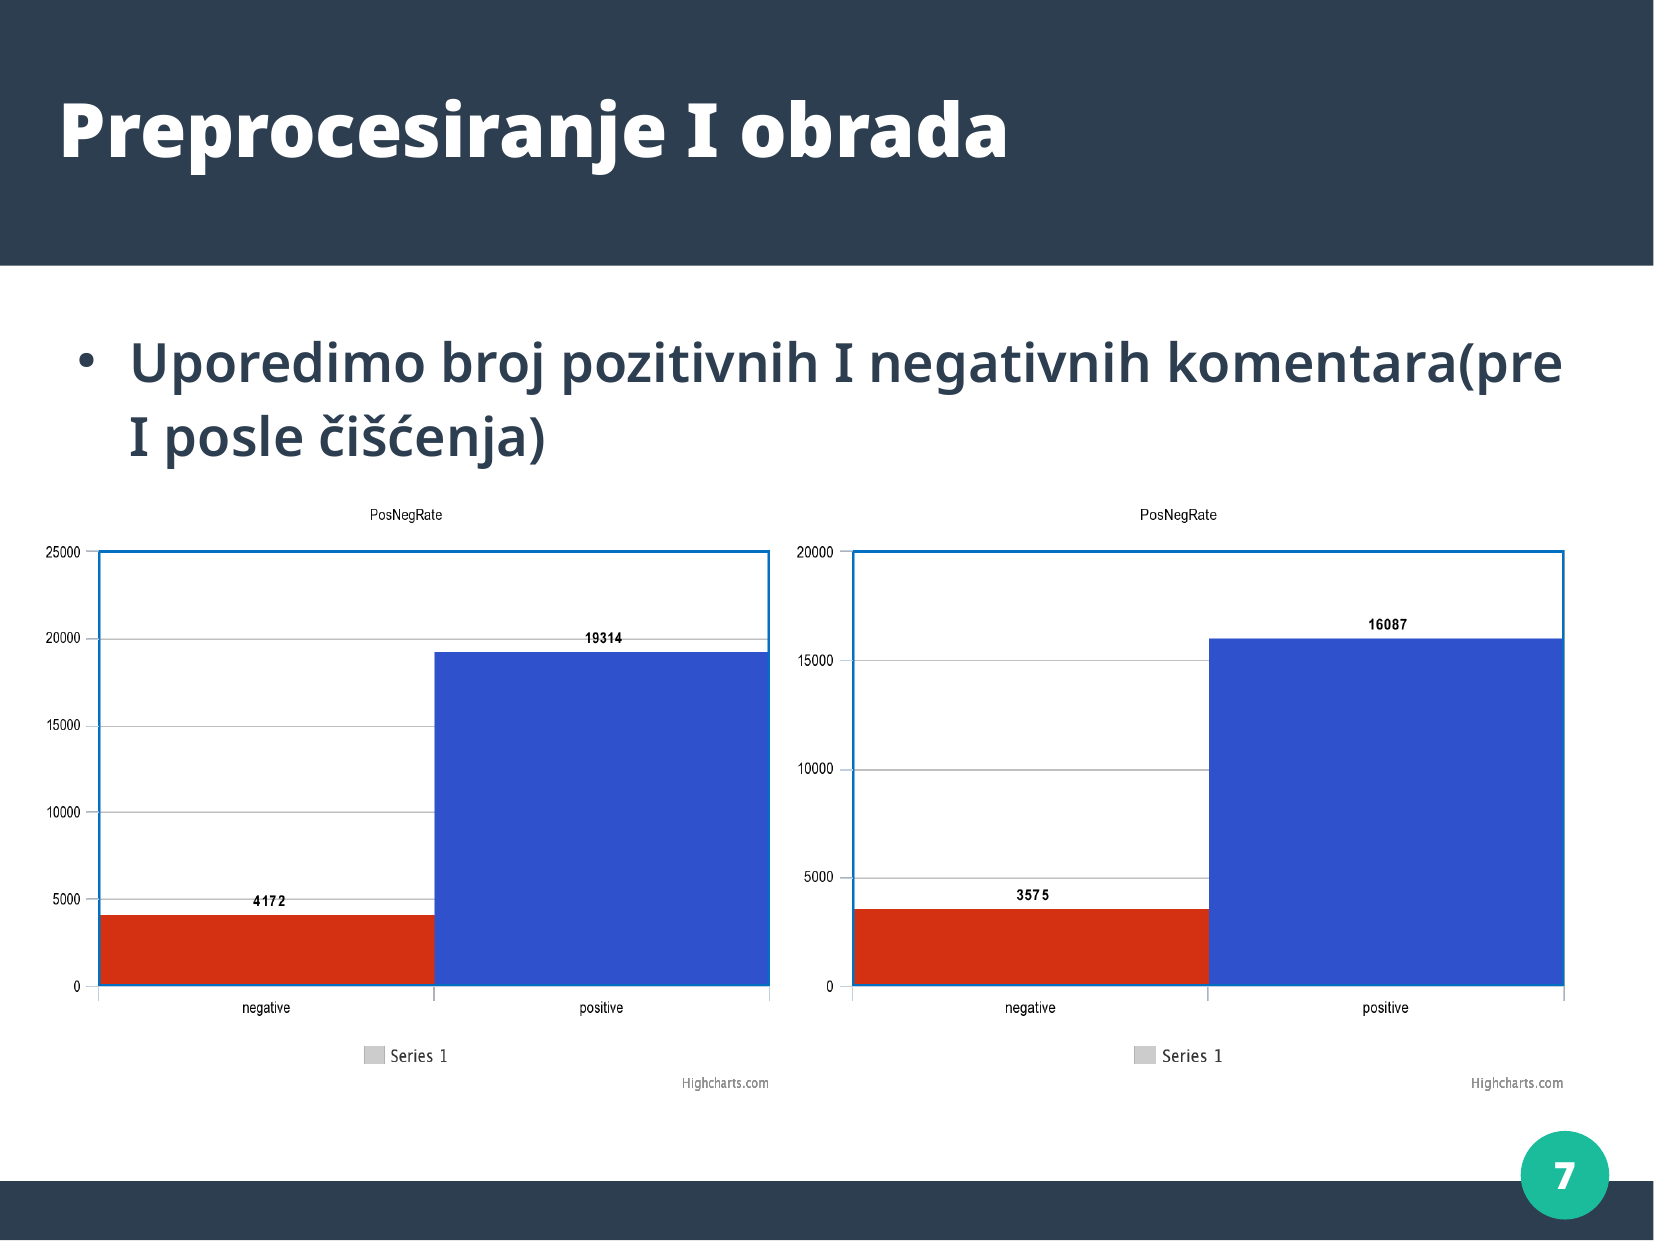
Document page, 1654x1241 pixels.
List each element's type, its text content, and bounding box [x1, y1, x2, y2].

list Uporedimo broj pozitivnih I negativnih komentara(pre I posle čišćenja) [59, 324, 1595, 1152]
picture [30, 494, 1576, 1096]
title Preprocesiranje I obrada [59, 49, 1595, 207]
